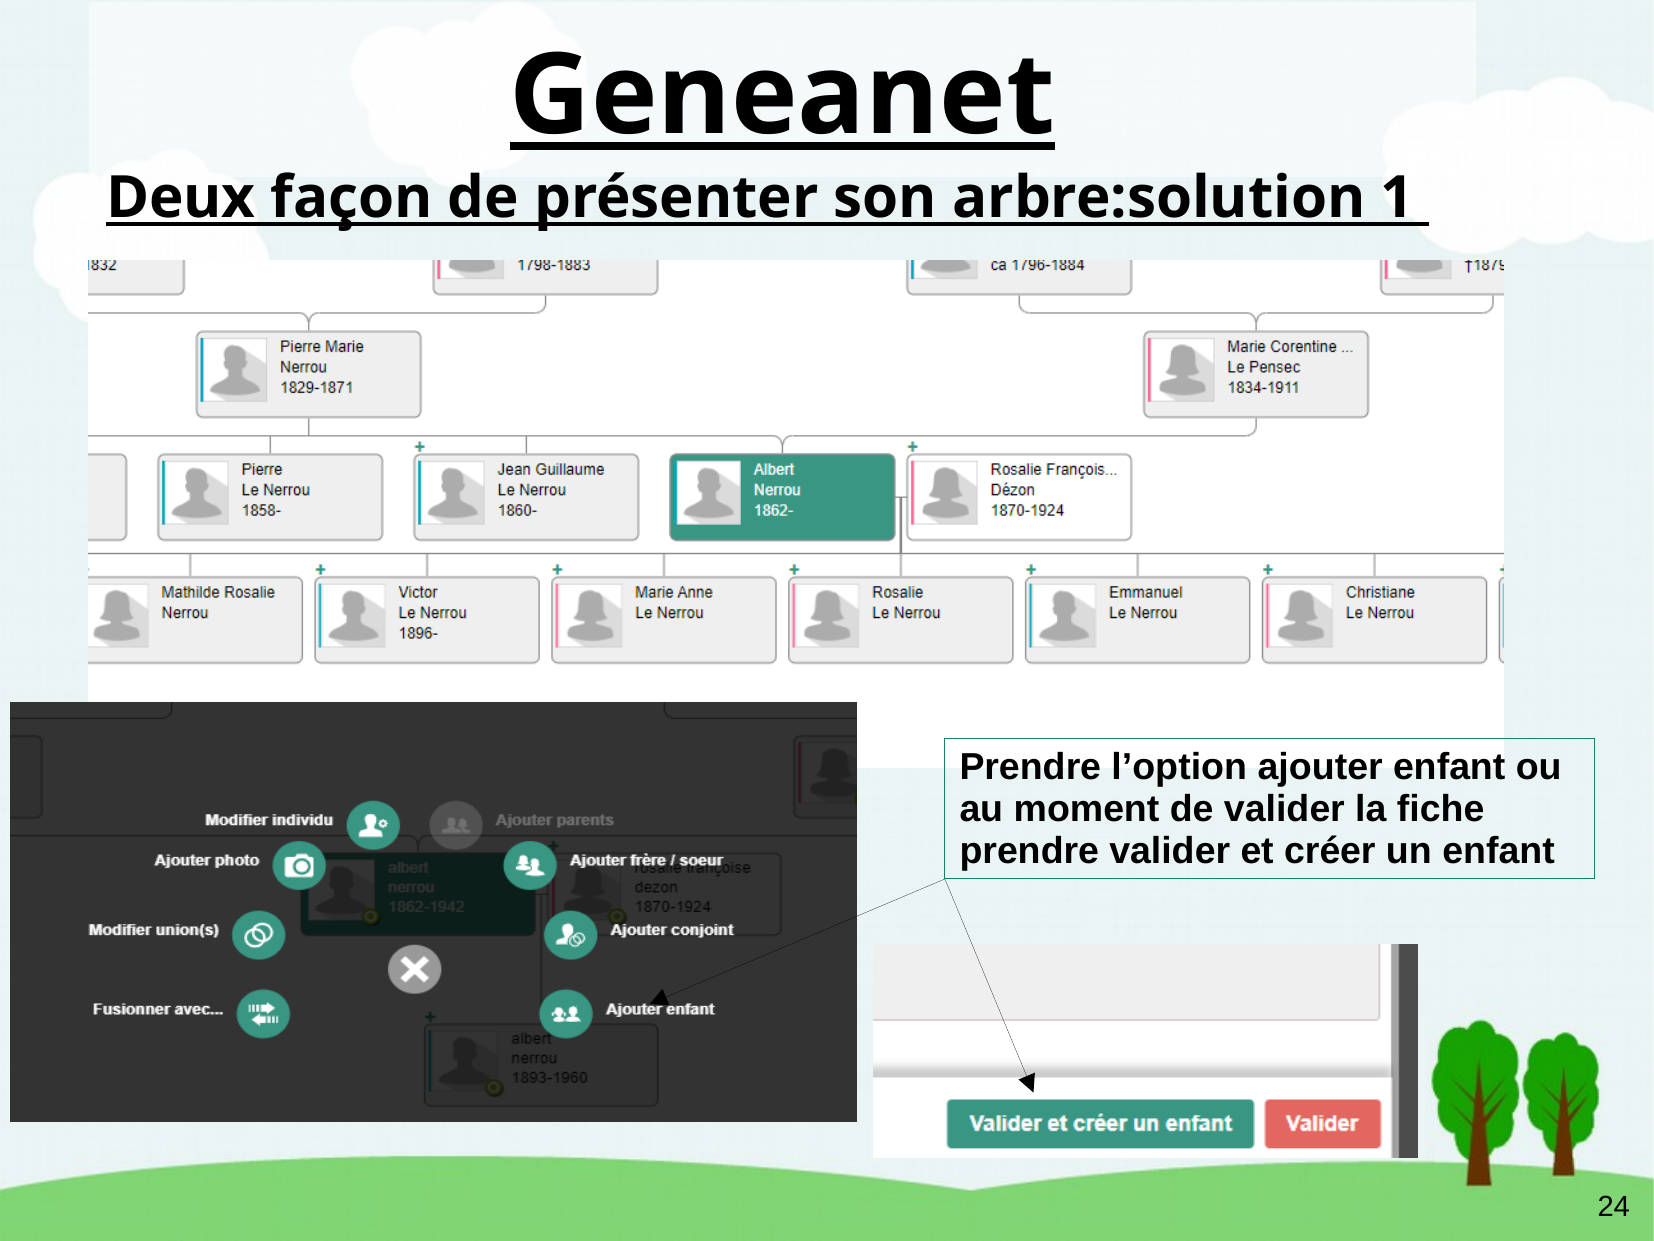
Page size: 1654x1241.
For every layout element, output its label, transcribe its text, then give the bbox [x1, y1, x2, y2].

text_box Deux façon de présenter son arbre:solution 1 [0, 147, 1536, 296]
picture [0, 0, 1654, 1241]
text_box Prendre l’option ajouter enfant ou au moment de valider la fiche prendre valider et créer un enfant [944, 738, 1595, 879]
title Geneanet [88, 2, 1477, 147]
